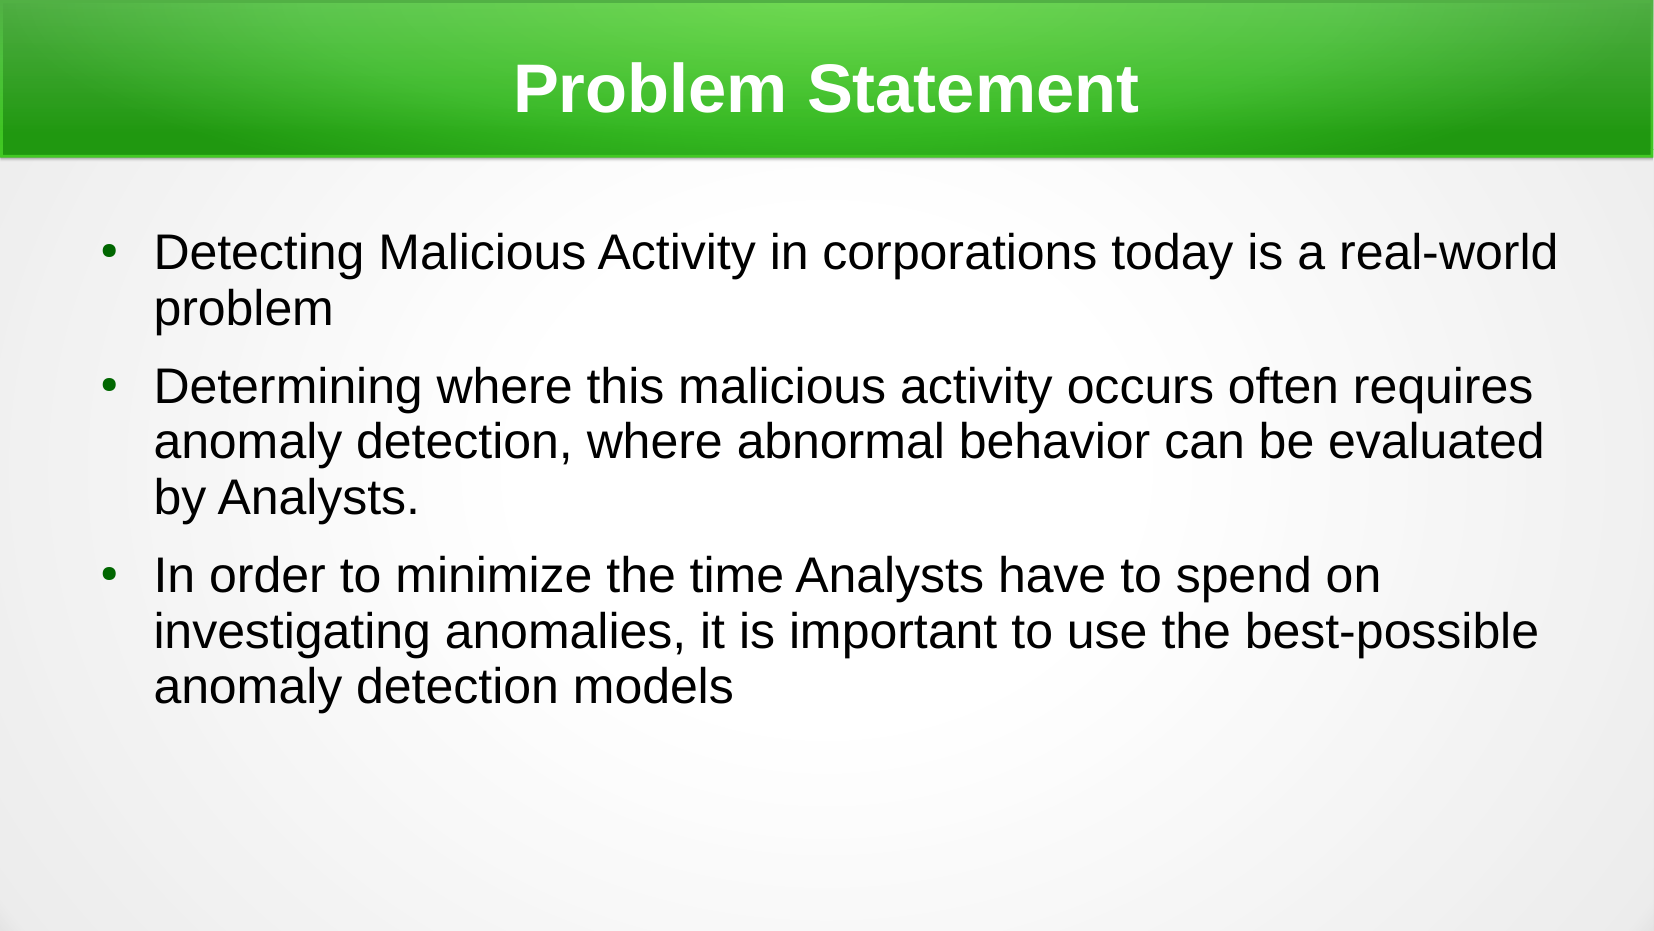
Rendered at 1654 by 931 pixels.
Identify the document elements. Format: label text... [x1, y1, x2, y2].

title Problem Statement [82, 35, 1571, 142]
list Detecting Malicious Activity in corporations today is a real-world problem Determining where this malicious activity occurs often requires anomaly detection, where abnormal behavior can be evaluated by Analysts. In order to minimize the time Analysts have to spend on investigating anomalies, it is important to use the best-possible anomaly detection models [82, 224, 1571, 764]
